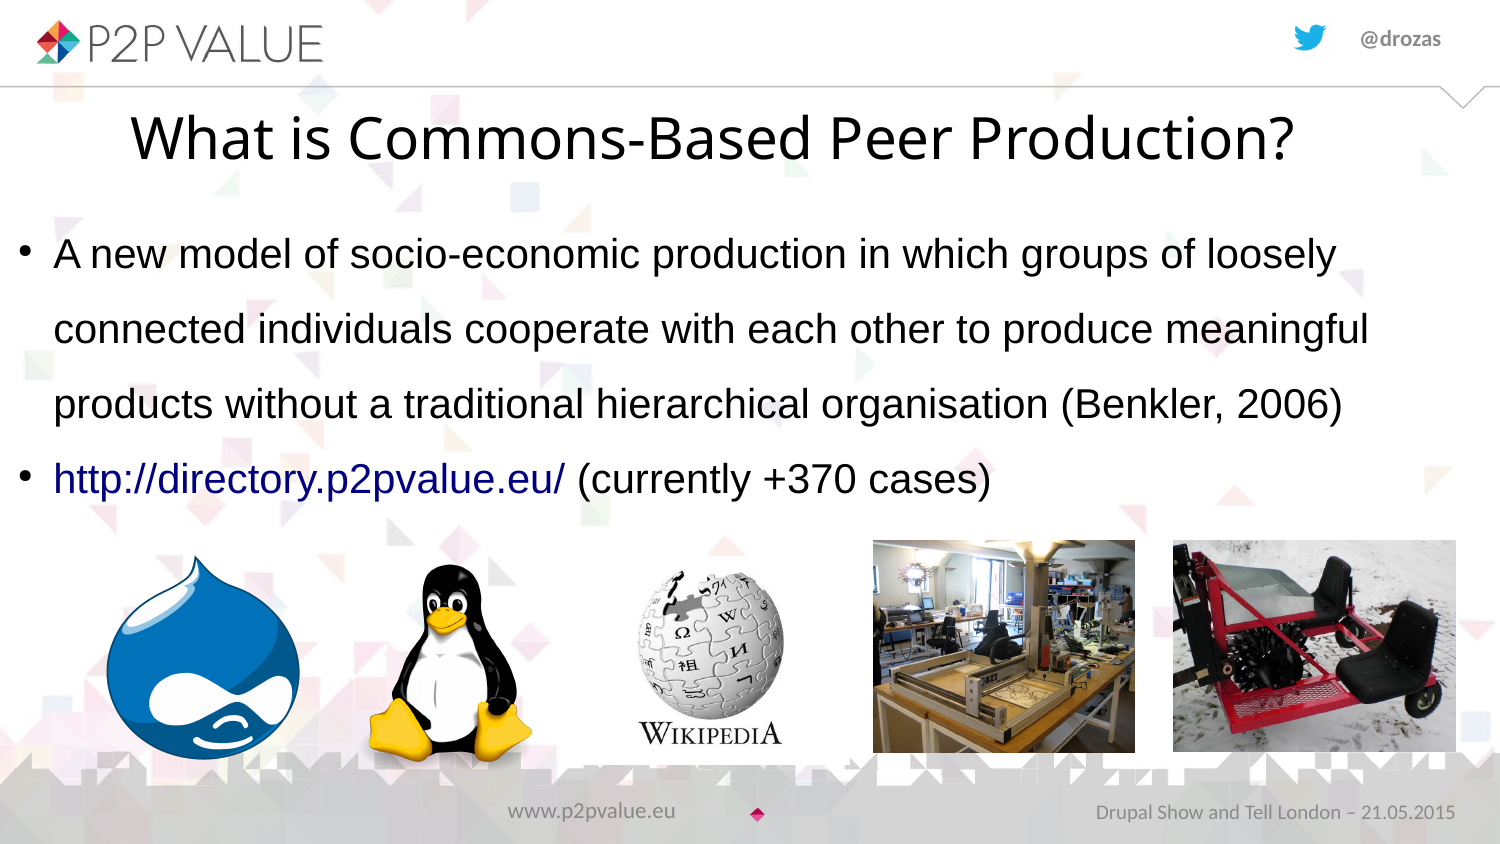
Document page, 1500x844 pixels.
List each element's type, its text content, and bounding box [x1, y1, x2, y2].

text_box @drozas [1333, 15, 1455, 60]
subtitle A new model of socio-economic production in which groups of loosely connected individuals cooperate with each other to produce meaningful products without a traditional hierarchical organisation (Benkler, 2006) http://directory.p2pvalue.eu/ (currently +370 cases) [4, 195, 1486, 526]
text_box Drupal Show and Tell London – 21.05.2015 [777, 788, 1470, 834]
text_box www.p2pvalue.eu [501, 789, 720, 829]
picture [0, 0, 1500, 844]
title What is Commons-Based Peer Production? [60, 92, 1366, 181]
